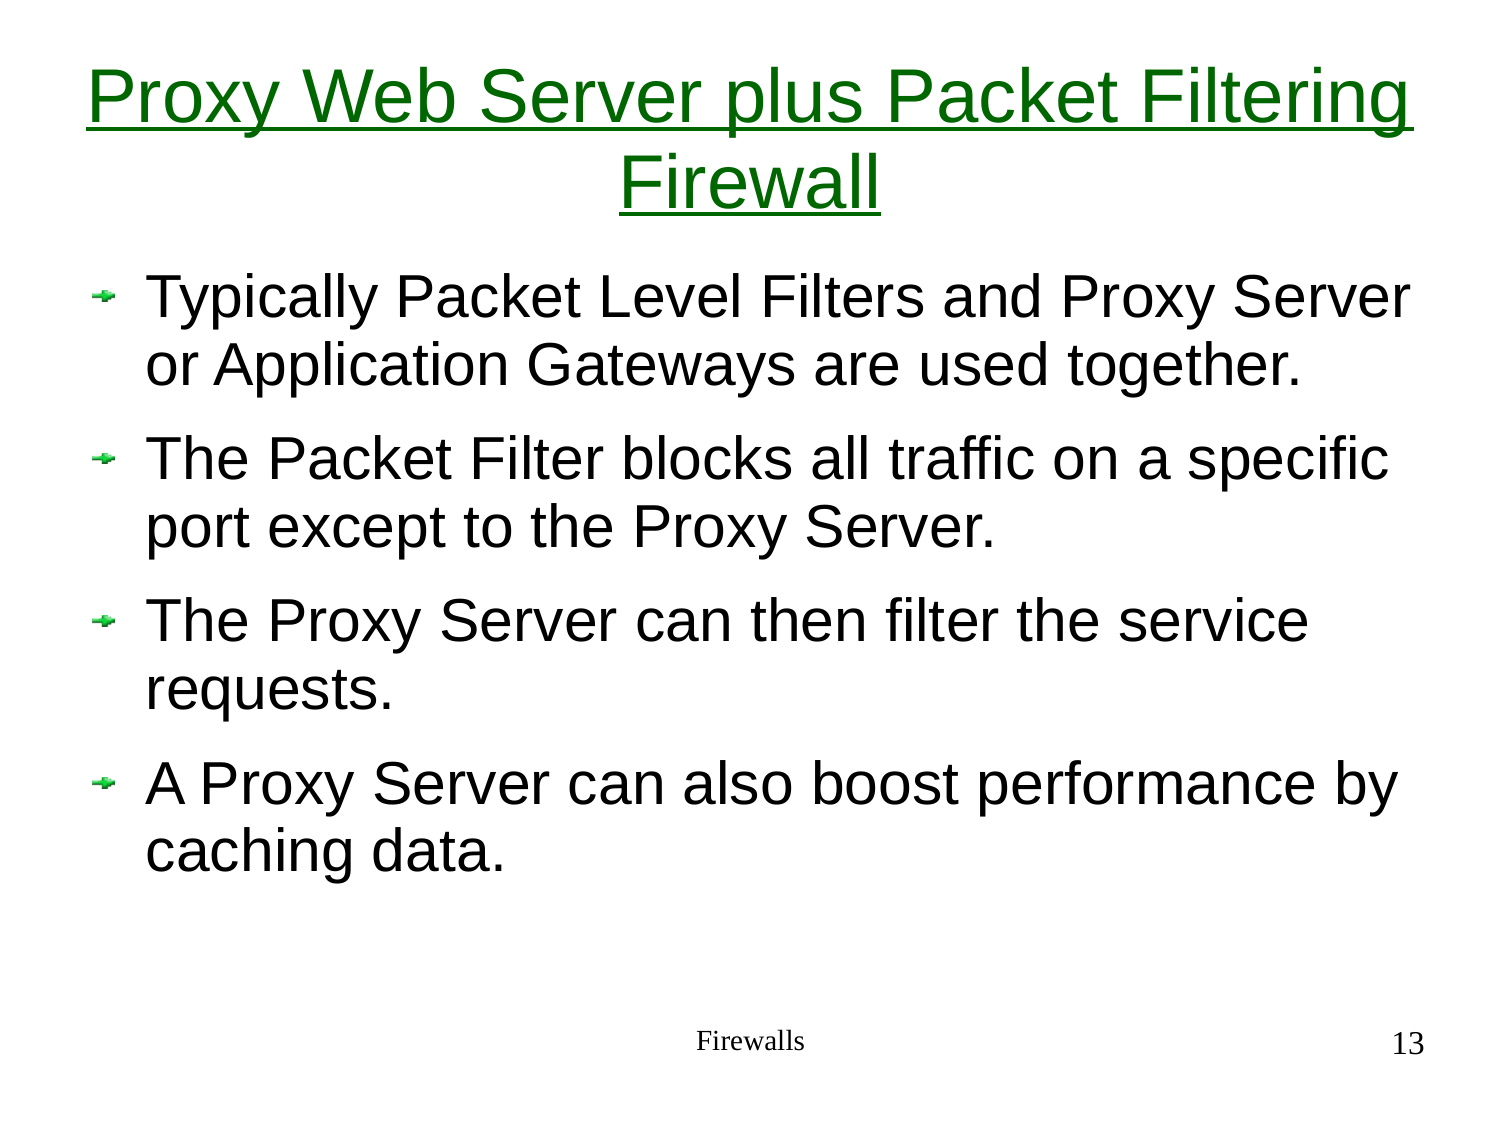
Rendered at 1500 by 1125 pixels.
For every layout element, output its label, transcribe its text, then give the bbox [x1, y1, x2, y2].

list Typically Packet Level Filters and Proxy Server or Application Gateways are used together. The Packet Filter blocks all traffic on a specific port except to the Proxy Server. The Proxy Server can then filter the service requests. A Proxy Server can also boost performance by caching data. [75, 262, 1425, 1006]
title Proxy Web Server plus Packet Filtering Firewall [75, 45, 1425, 233]
